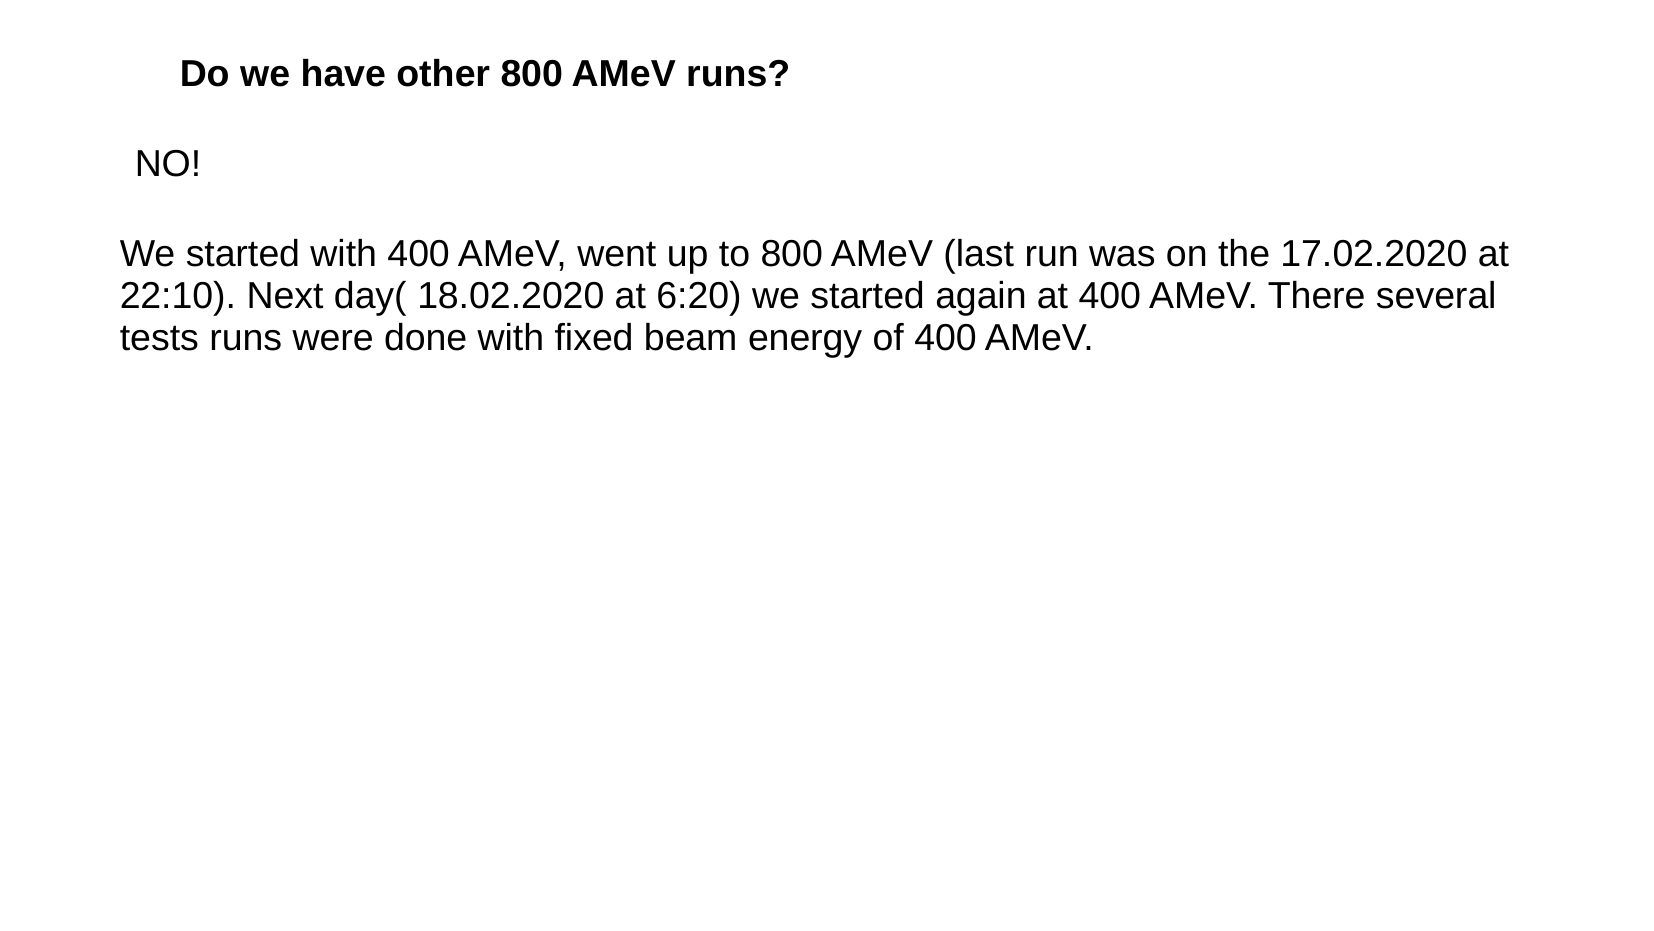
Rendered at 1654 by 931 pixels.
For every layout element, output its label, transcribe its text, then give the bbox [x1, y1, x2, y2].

text_box NO! [120, 135, 466, 192]
text_box Do we have other 800 AMeV runs? [165, 45, 1546, 102]
text_box We started with 400 AMeV, went up to 800 AMeV (last run was on the 17.02.2020 at 22:10). Next day( 18.02.2020 at 6:20) we started again at 400 AMeV. There several tests runs were done with fixed beam energy of 400 AMeV. [105, 225, 1546, 366]
